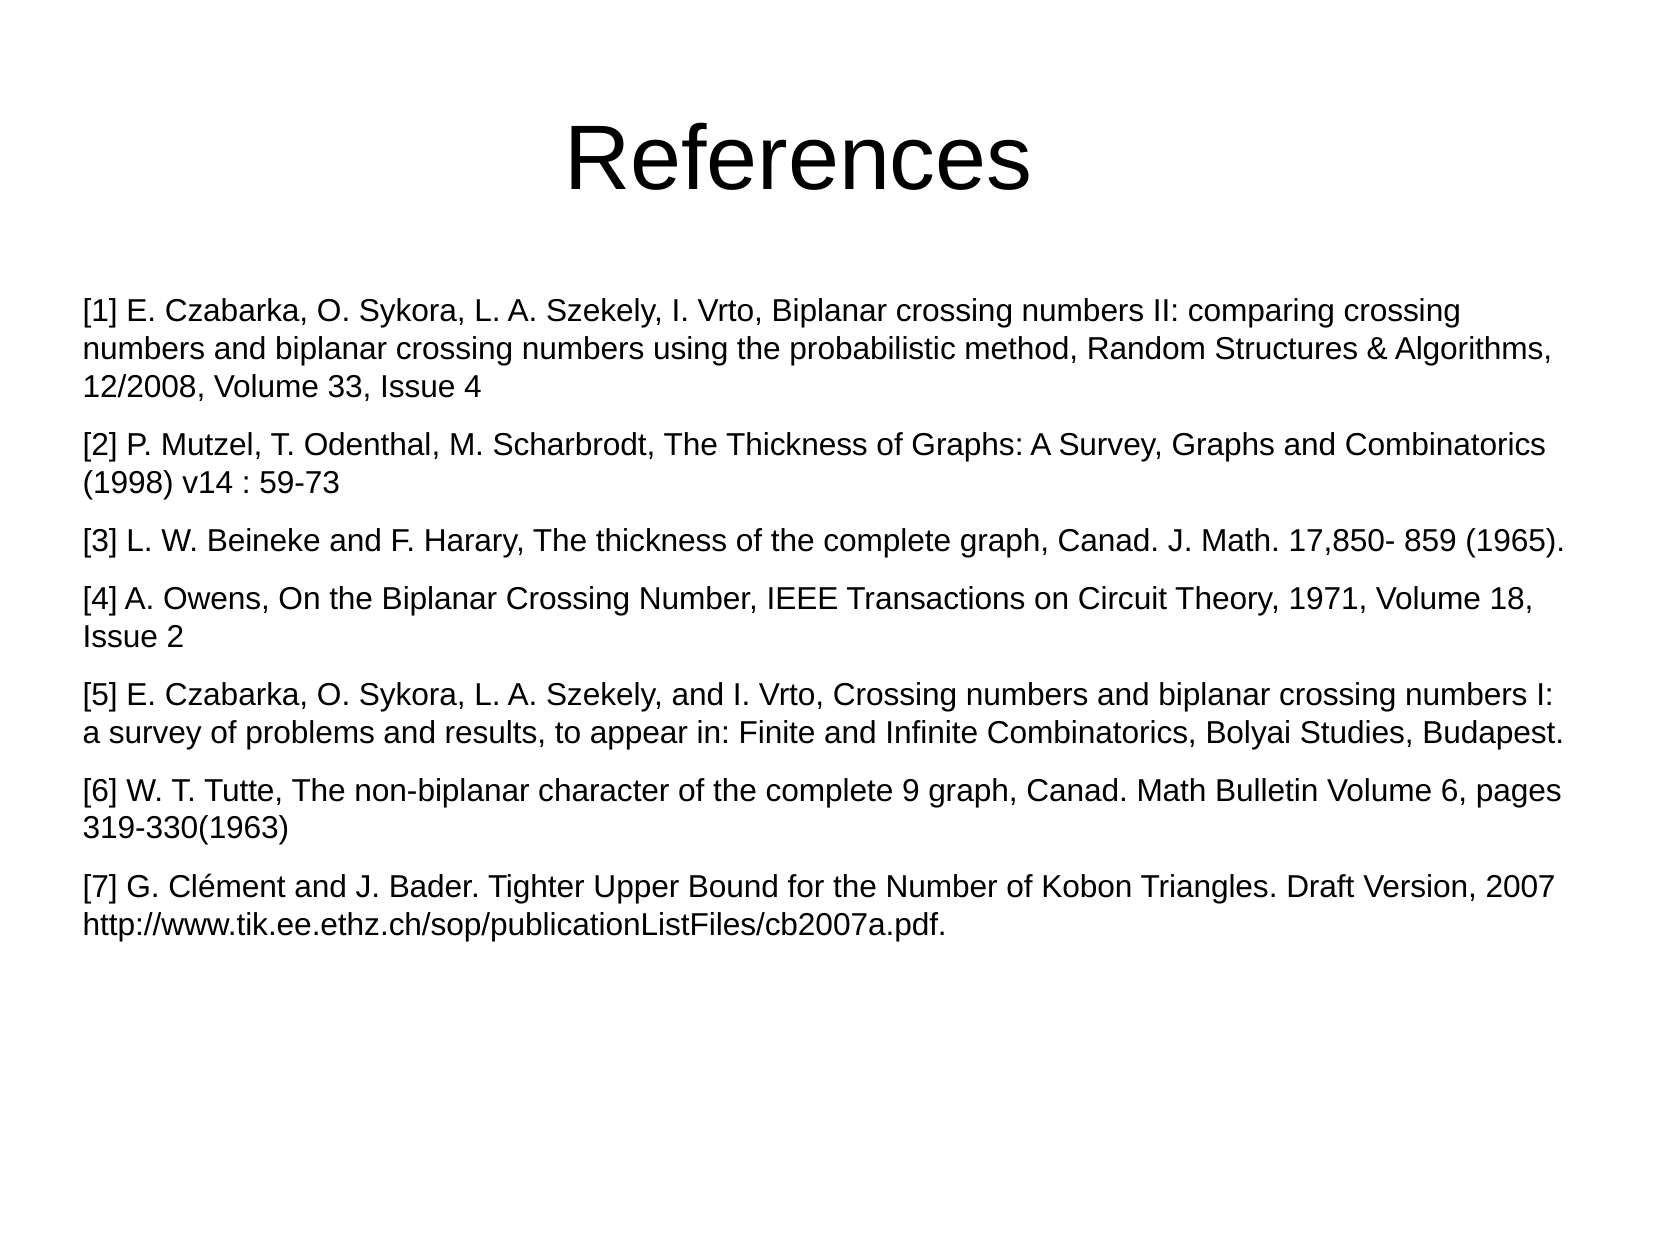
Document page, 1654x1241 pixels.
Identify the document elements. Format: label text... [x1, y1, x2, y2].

list [1] E. Czabarka, O. Sykora, L. A. Szekely, I. Vrto, Biplanar crossing numbers II: comparing crossing numbers and biplanar crossing numbers using the probabilistic method, Random Structures & Algorithms, 12/2008, Volume 33, Issue 4 [2] P. Mutzel, T. Odenthal, M. Scharbrodt, The Thickness of Graphs: A Survey, Graphs and Combinatorics (1998) v14 : 59-73 [3] L. W. Beineke and F. Harary, The thickness of the complete graph, Canad. J. Math. 17,850- 859 (1965). [4] A. Owens, On the Biplanar Crossing Number, IEEE Transactions on Circuit Theory, 1971, Volume 18, Issue 2 [5] E. Czabarka, O. Sykora, L. A. Szekely, and I. Vrto, Crossing numbers and biplanar crossing numbers I: a survey of problems and results, to appear in: Finite and Infinite Combinatorics, Bolyai Studies, Budapest. [6] W. T. Tutte, The non-biplanar character of the complete 9 graph, Canad. Math Bulletin Volume 6, pages 319-330(1963) [7] G. Clément and J. Bader. Tighter Upper Bound for the Number of Kobon Triangles. Draft Version, 2007 http://www.tik.ee.ethz.ch/sop/publicationListFiles/cb2007a.pdf. [82, 290, 1571, 1010]
title References [82, 49, 1571, 257]
